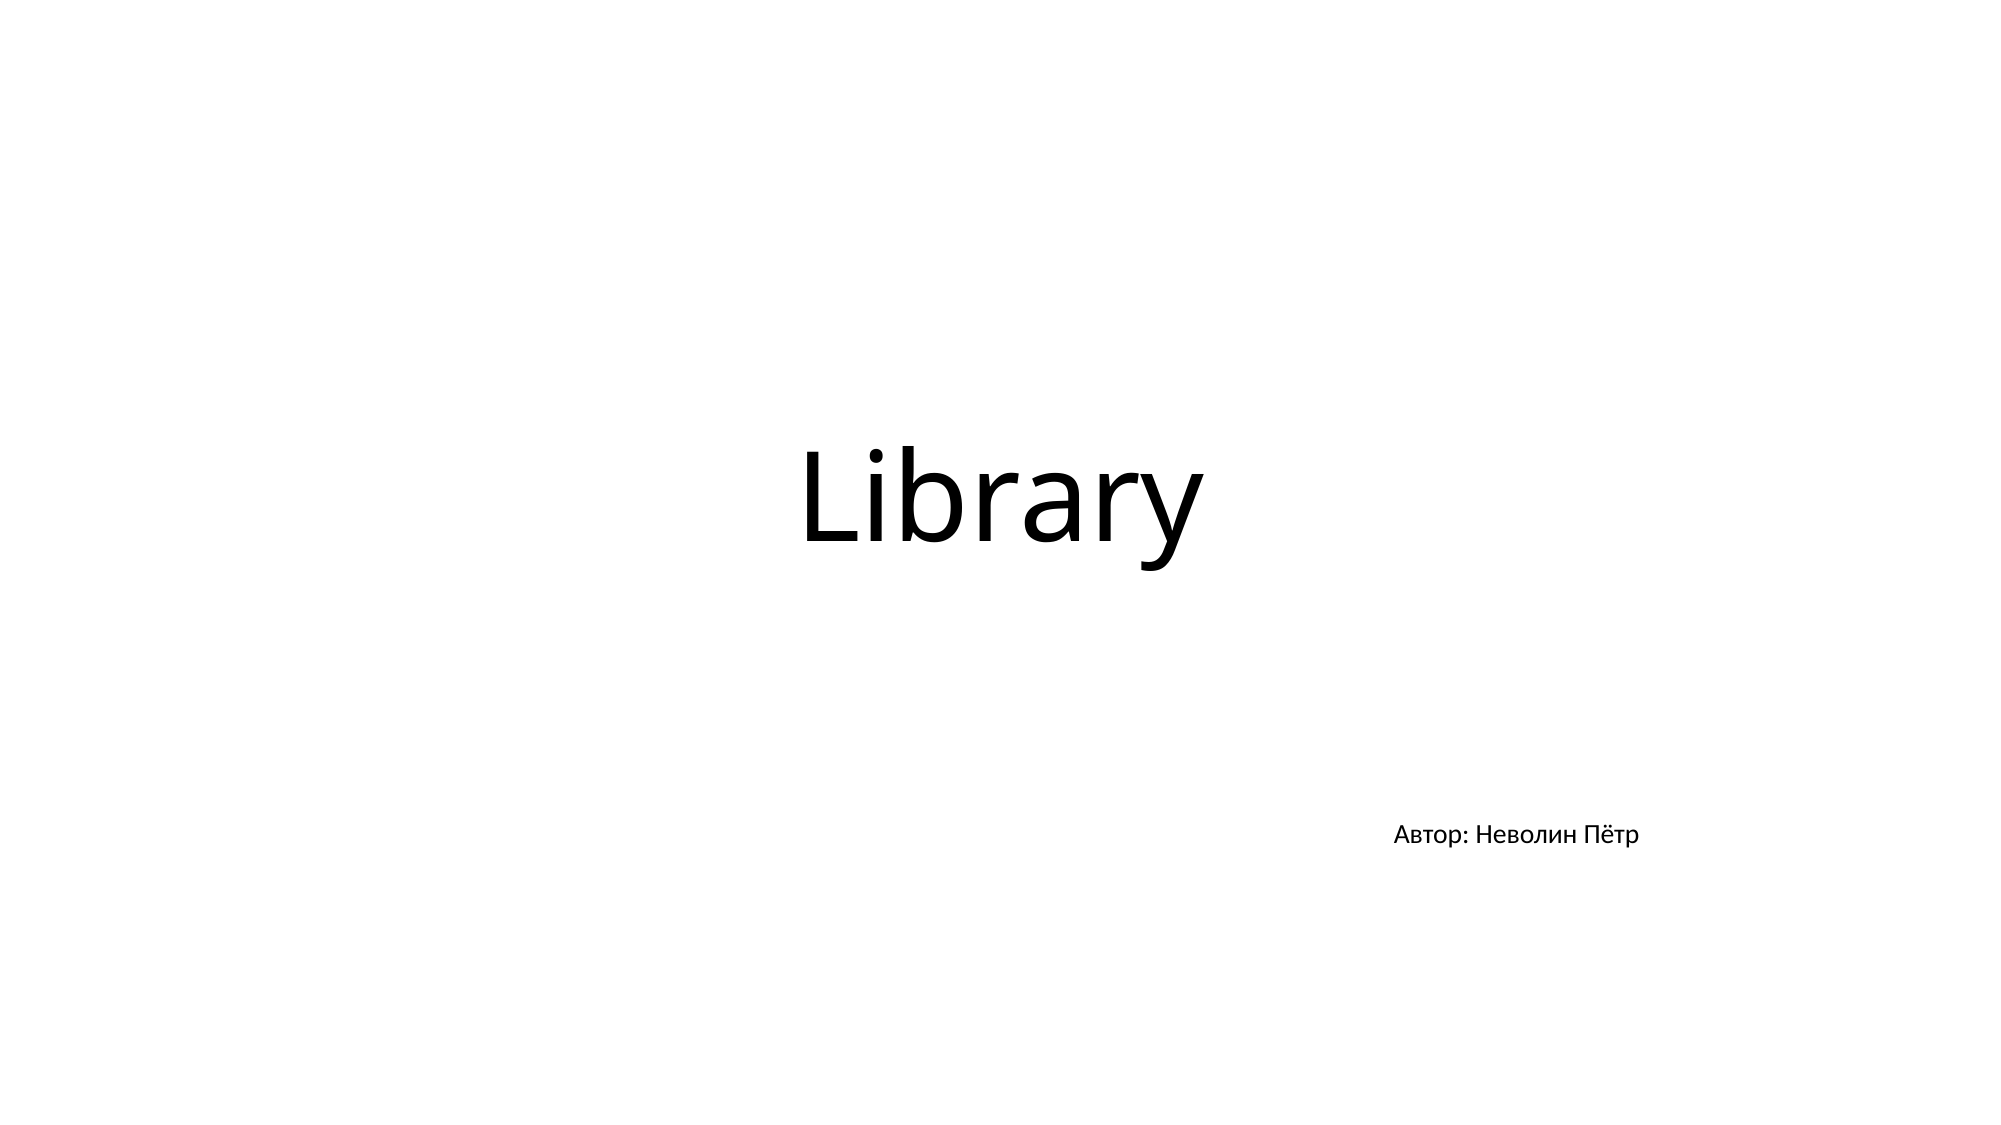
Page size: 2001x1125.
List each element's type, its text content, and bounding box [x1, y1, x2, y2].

subtitle Автор: Неволин Пётр [249, 590, 1750, 863]
title Library [249, 184, 1750, 576]
